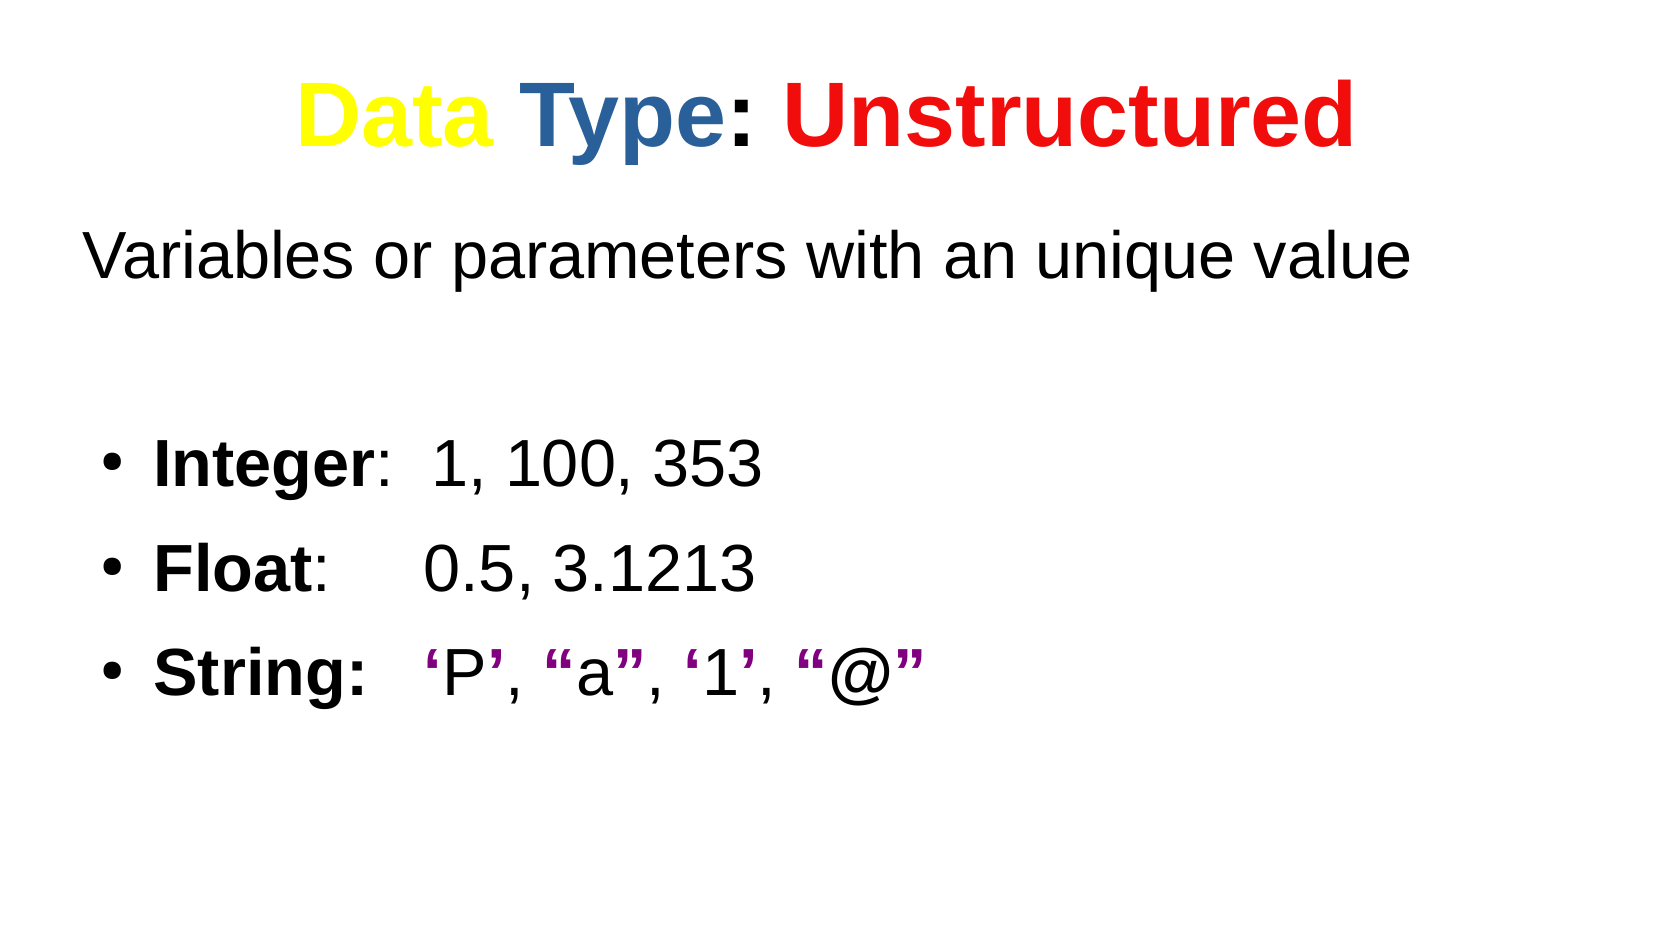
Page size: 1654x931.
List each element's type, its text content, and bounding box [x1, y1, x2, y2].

title Data Type: Unstructured [82, 37, 1571, 193]
list Variables or parameters with an unique value Integer: 1, 100, 353 Float: 0.5, 3.1213 String: ‘P’, “a”, ‘1’, “@” [82, 217, 1571, 758]
